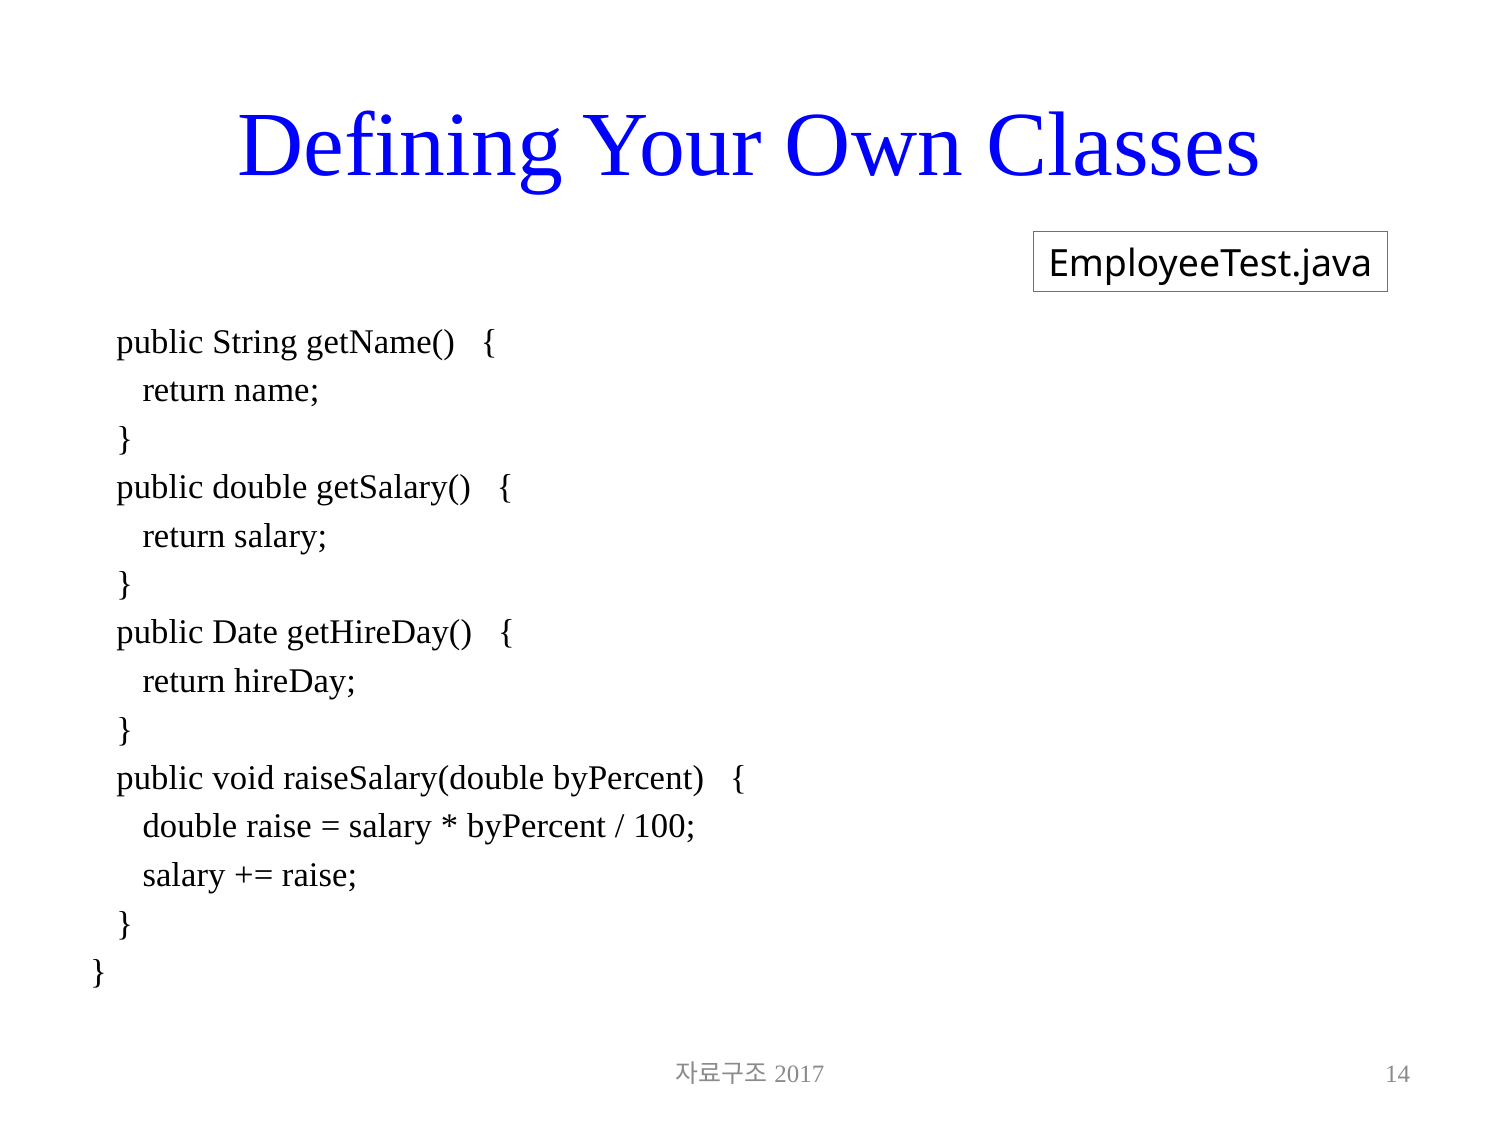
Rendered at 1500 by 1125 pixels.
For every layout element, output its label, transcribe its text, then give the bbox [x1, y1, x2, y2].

text_box EmployeeTest.java [1033, 231, 1388, 292]
title Defining Your Own Classes [75, 45, 1425, 233]
footer 자료구조 2017 [512, 1042, 988, 1103]
list public String getName() { return name; } public double getSalary() { return salary; } public Date getHireDay() { return hireDay; } public void raiseSalary(double byPercent) { double raise = salary * byPercent / 100; salary += raise; } } [75, 262, 1425, 1005]
slide_number <숫자> [1074, 1042, 1425, 1103]
